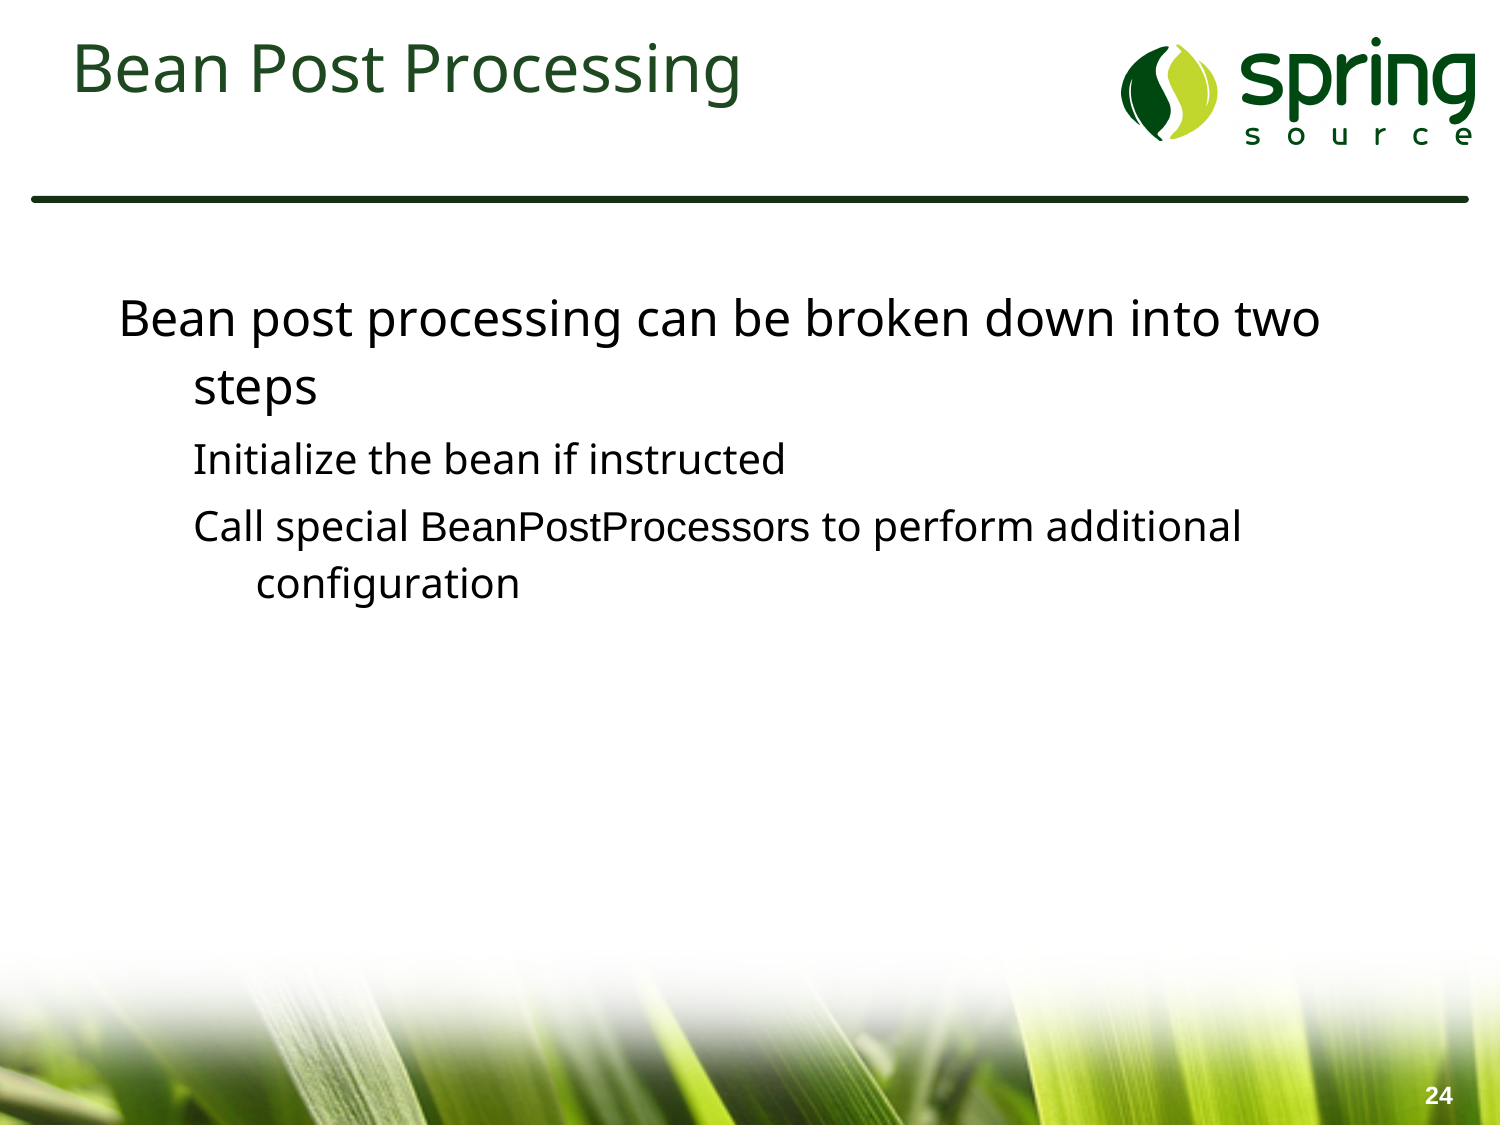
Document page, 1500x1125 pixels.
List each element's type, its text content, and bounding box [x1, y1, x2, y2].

list Bean post processing can be broken down into two steps Initialize the bean if instructed Call special BeanPostProcessors to perform additional configuration [103, 275, 1394, 938]
picture [1121, 37, 1475, 145]
picture [0, 944, 1500, 1125]
title Bean Post Processing [56, 13, 1089, 176]
